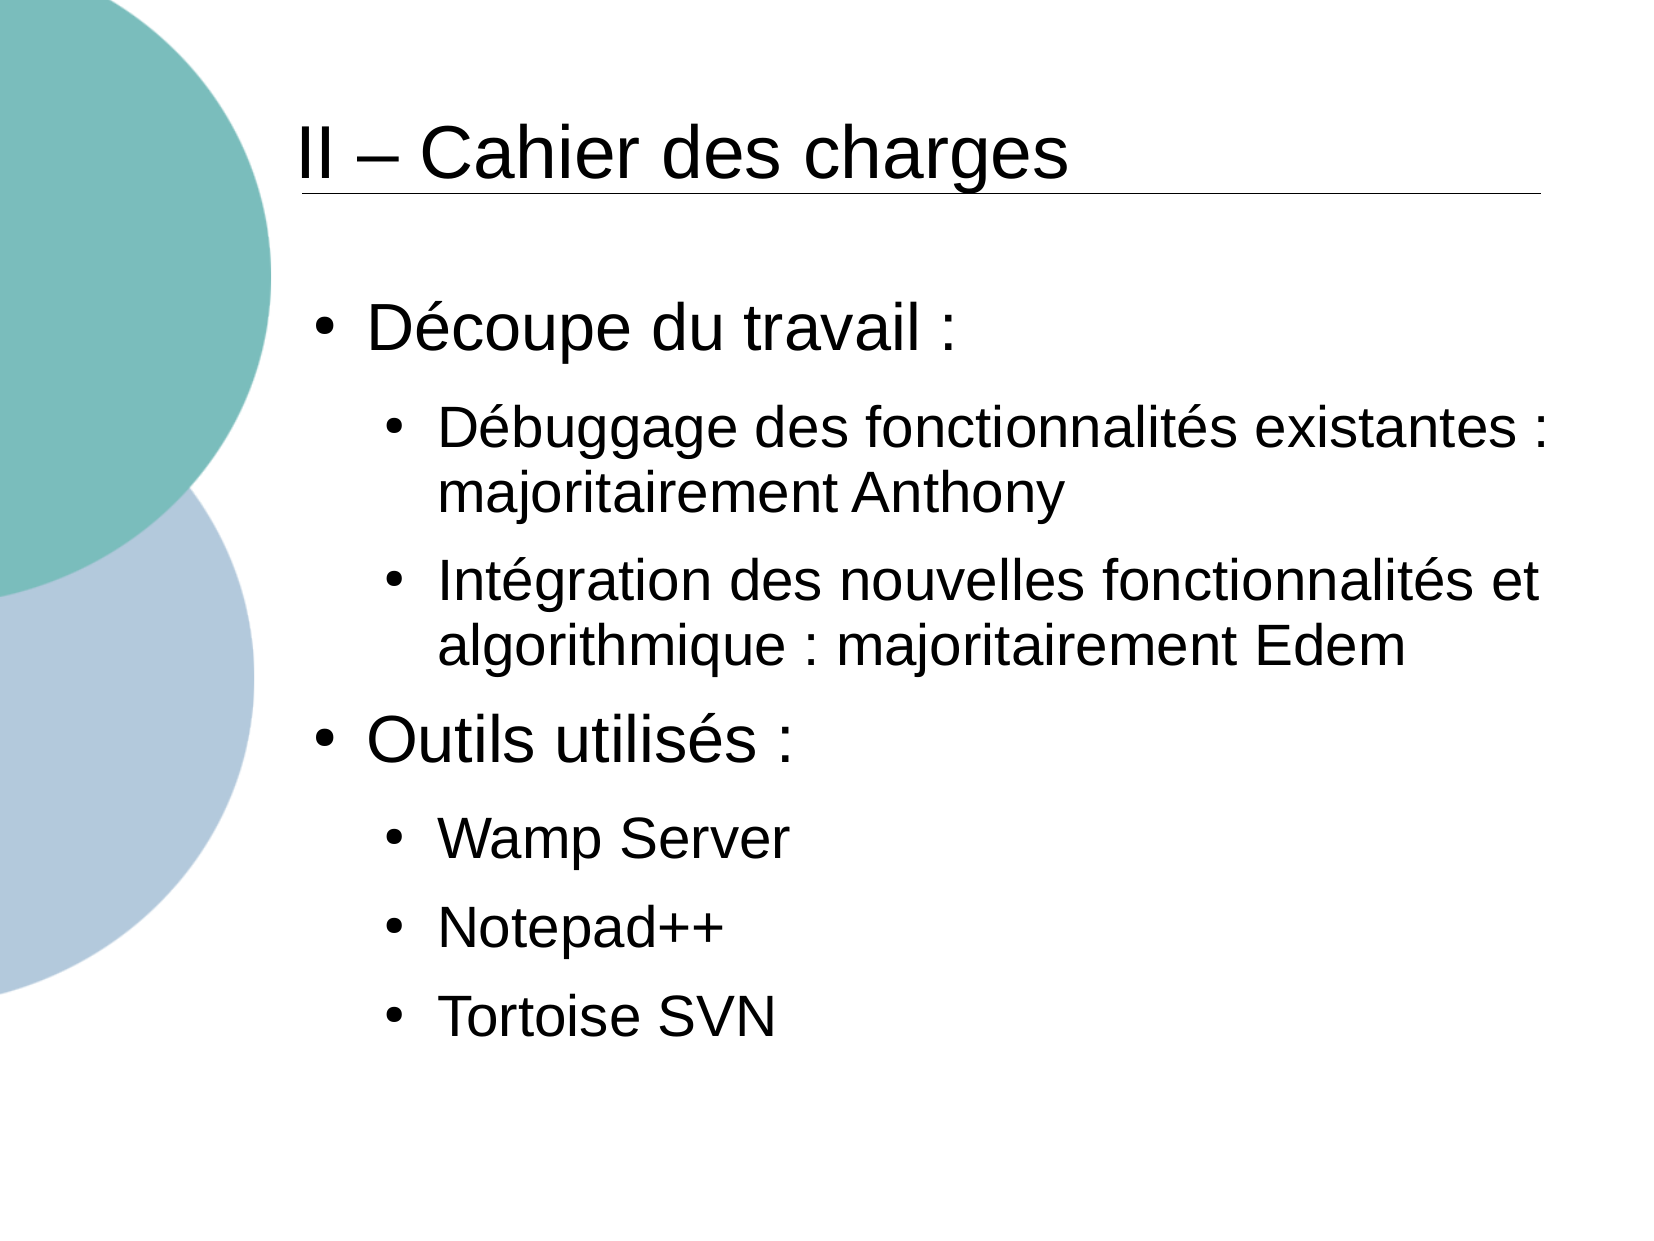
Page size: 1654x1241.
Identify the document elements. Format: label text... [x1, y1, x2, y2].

list Découpe du travail : Débuggage des fonctionnalités existantes : majoritairement Anthony Intégration des nouvelles fonctionnalités et algorithmique : majoritairement Edem Outils utilisés : Wamp Server Notepad++ Tortoise SVN [295, 290, 1571, 1094]
picture [0, 0, 1654, 1241]
table_header [302, 194, 1541, 251]
title II – Cahier des charges [295, 49, 1571, 257]
